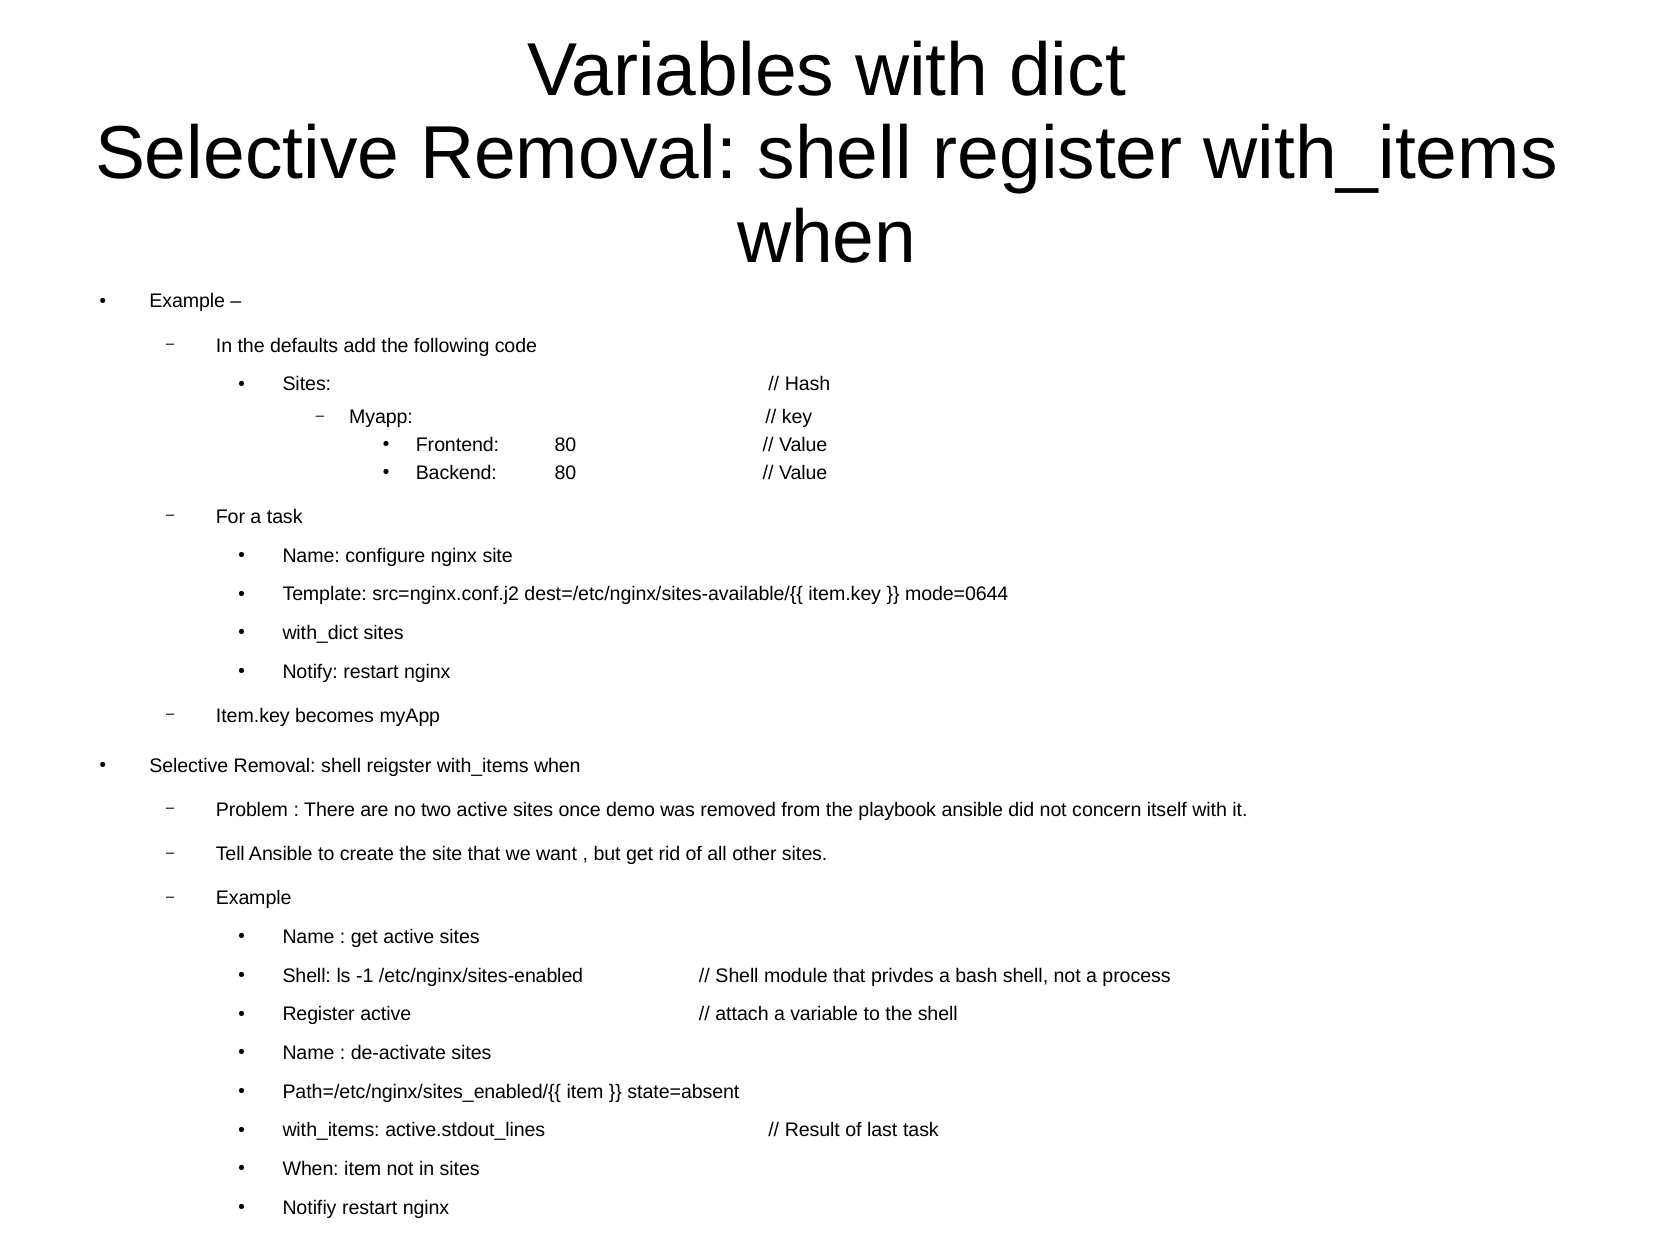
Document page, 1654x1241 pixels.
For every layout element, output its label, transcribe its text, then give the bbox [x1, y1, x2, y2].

title Variables with dict Selective Removal: shell register with_items when [82, 26, 1571, 279]
list Example – In the defaults add the following code Sites: // Hash Myapp: // key Frontend: 80 // Value Backend: 80 // Value For a task Name: configure nginx site Template: src=nginx.conf.j2 dest=/etc/nginx/sites-available/{{ item.key }} mode=0644 with_dict sites Notify: restart nginx Item.key becomes myApp Selective Removal: shell reigster with_items when Problem : There are no two active sites once demo was removed from the playbook ansible did not concern itself with it. Tell Ansible to create the site that we want , but get rid of all other sites. Example Name : get active sites Shell: ls -1 /etc/nginx/sites-enabled // Shell module that privdes a bash shell, not a process Register active // attach a variable to the shell Name : de-activate sites Path=/etc/nginx/sites_enabled/{{ item }} state=absent with_items: active.stdout_lines // Result of last task When: item not in sites Notifiy restart nginx [82, 290, 1571, 1229]
